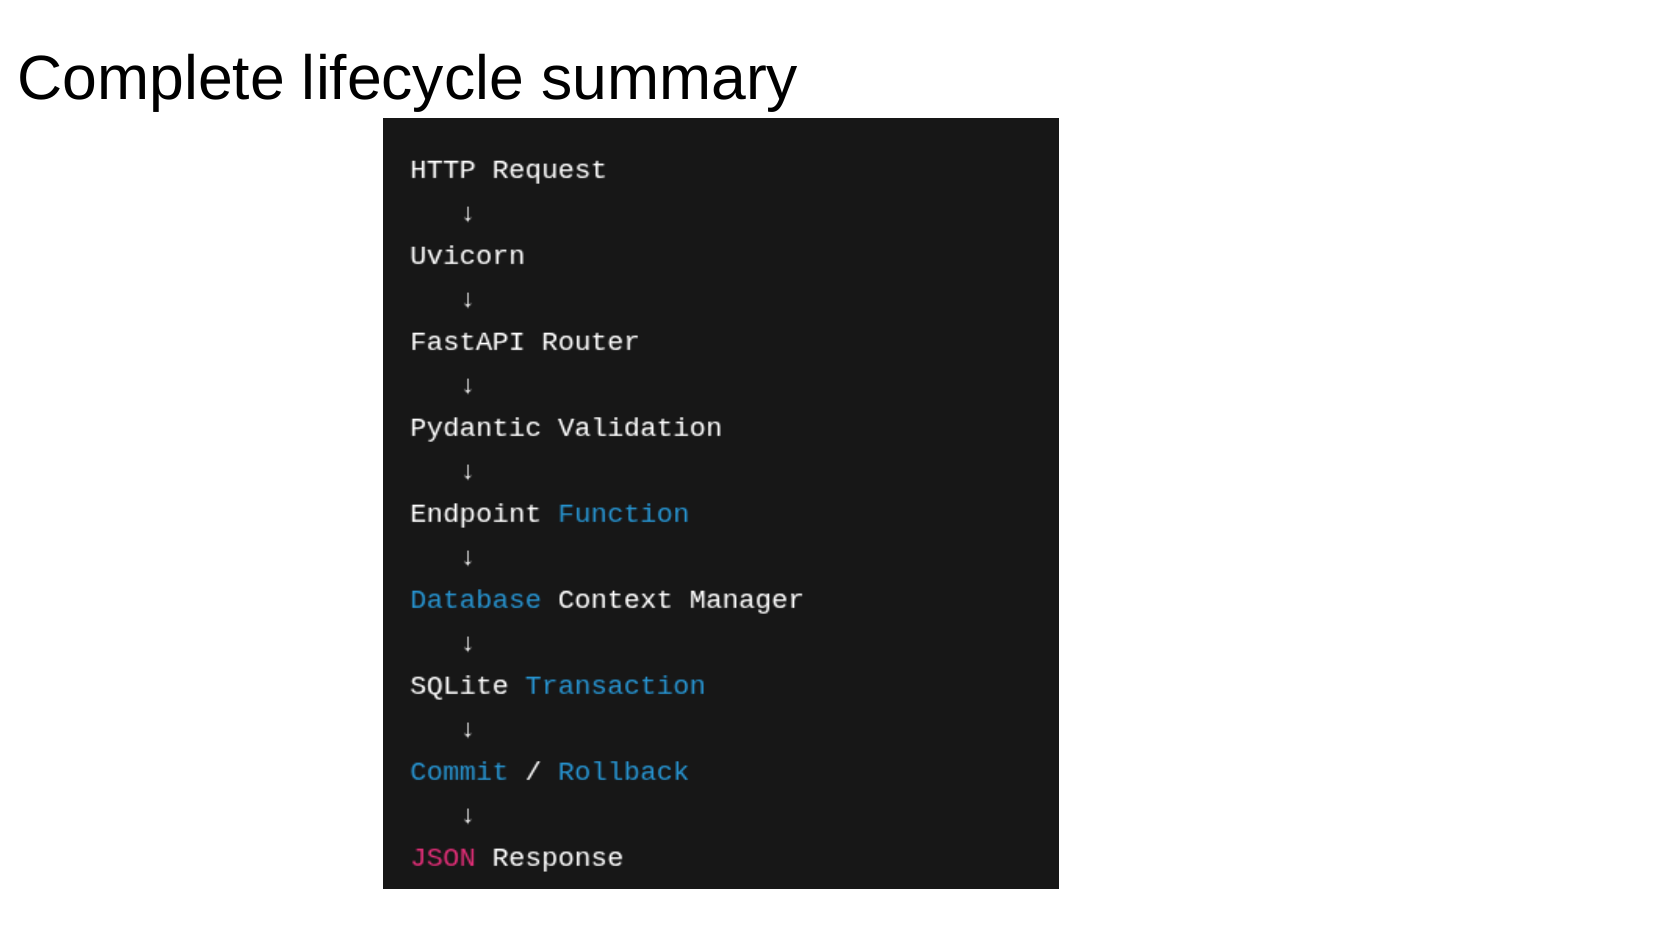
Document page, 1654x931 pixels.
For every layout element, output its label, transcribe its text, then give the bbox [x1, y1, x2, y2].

picture [383, 118, 1059, 890]
title Complete lifecycle summary [17, 0, 1506, 156]
